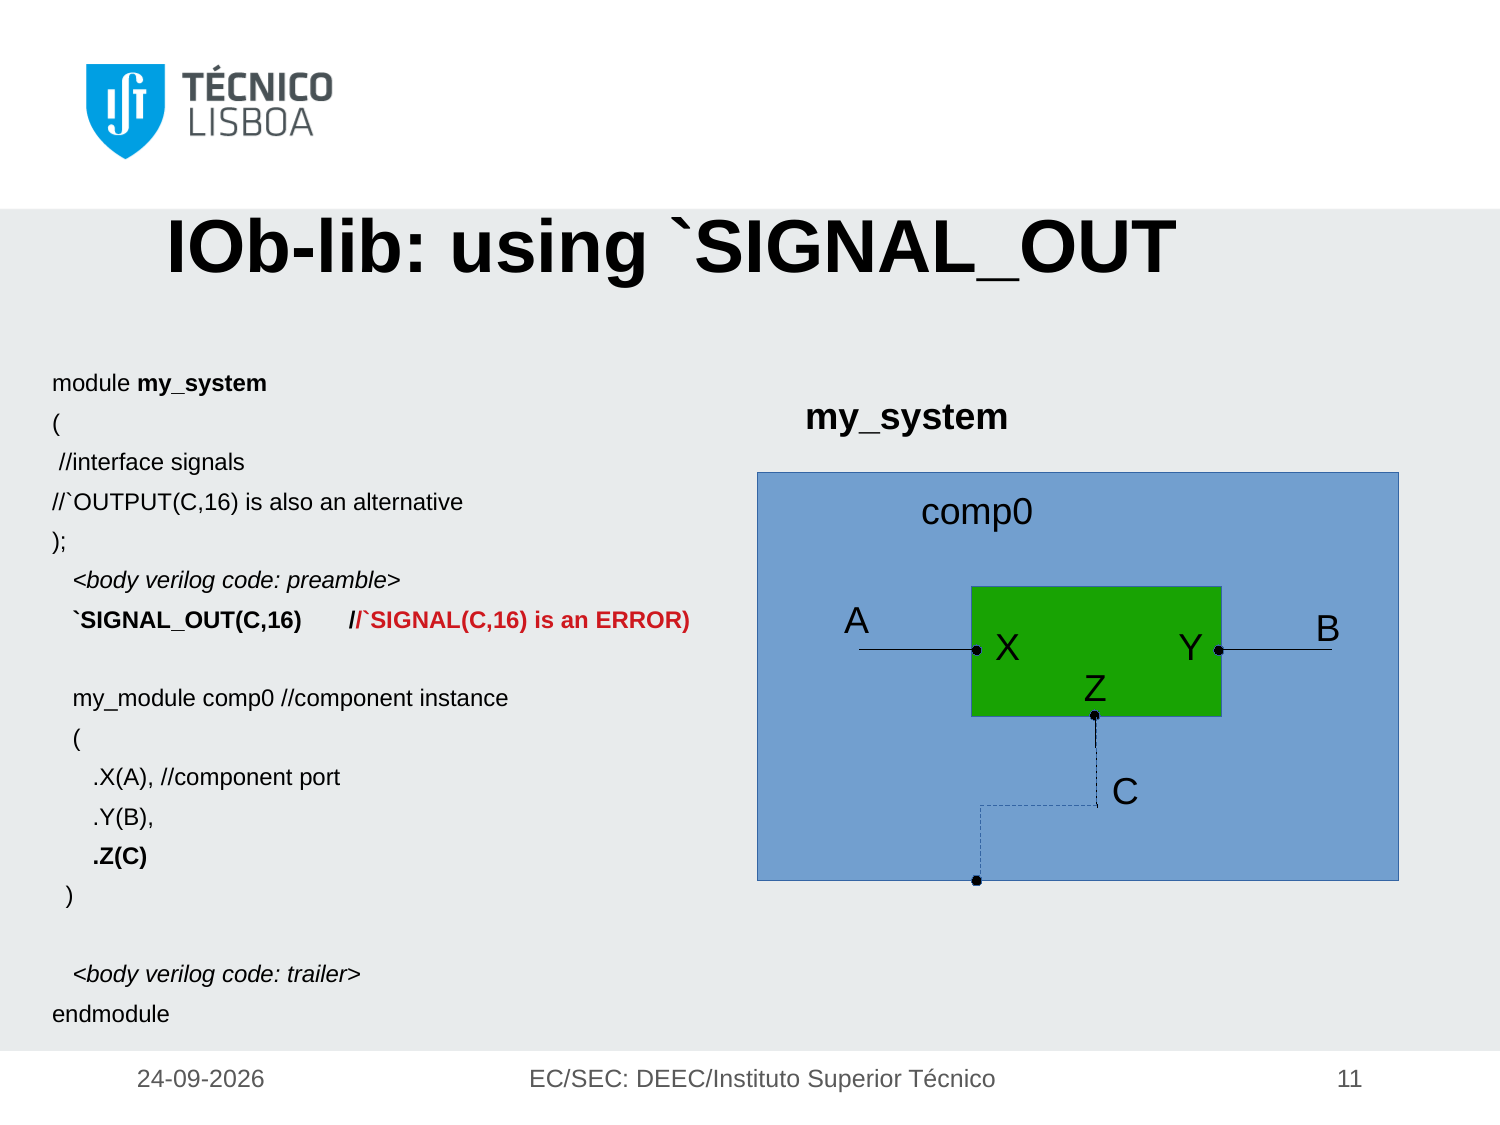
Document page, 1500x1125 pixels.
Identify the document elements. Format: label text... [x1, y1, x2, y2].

text_box B [1300, 600, 1356, 658]
text_box A [829, 592, 885, 650]
text_box Y [1163, 618, 1219, 676]
text_box comp0 [906, 483, 1049, 541]
slide_number <number> [1077, 1052, 1378, 1103]
text_box Z [1069, 660, 1122, 718]
list module my_system ( //interface signals //`OUTPUT(C,16) is also an alternative ); <body verilog code: preamble> `SIGNAL_OUT(C,16) //`SIGNAL(C,16) is an ERROR) my_module comp0 //component instance ( .X(A), //component port .Y(B), .Z(C) ) <body verilog code: trailer> endmodule [52, 367, 1465, 1030]
slide_number 04-01-2023 [121, 1052, 425, 1103]
picture [0, 0, 1500, 1125]
text_box C [1097, 763, 1154, 821]
footer EC/SEC: DEEC/Instituto Superior Técnico [512, 1052, 1021, 1103]
text_box my_system [790, 387, 1024, 445]
text_box [757, 472, 1399, 886]
text_box X [980, 618, 1036, 676]
title IOb-lib: using `SIGNAL_OUT [151, 171, 1408, 314]
